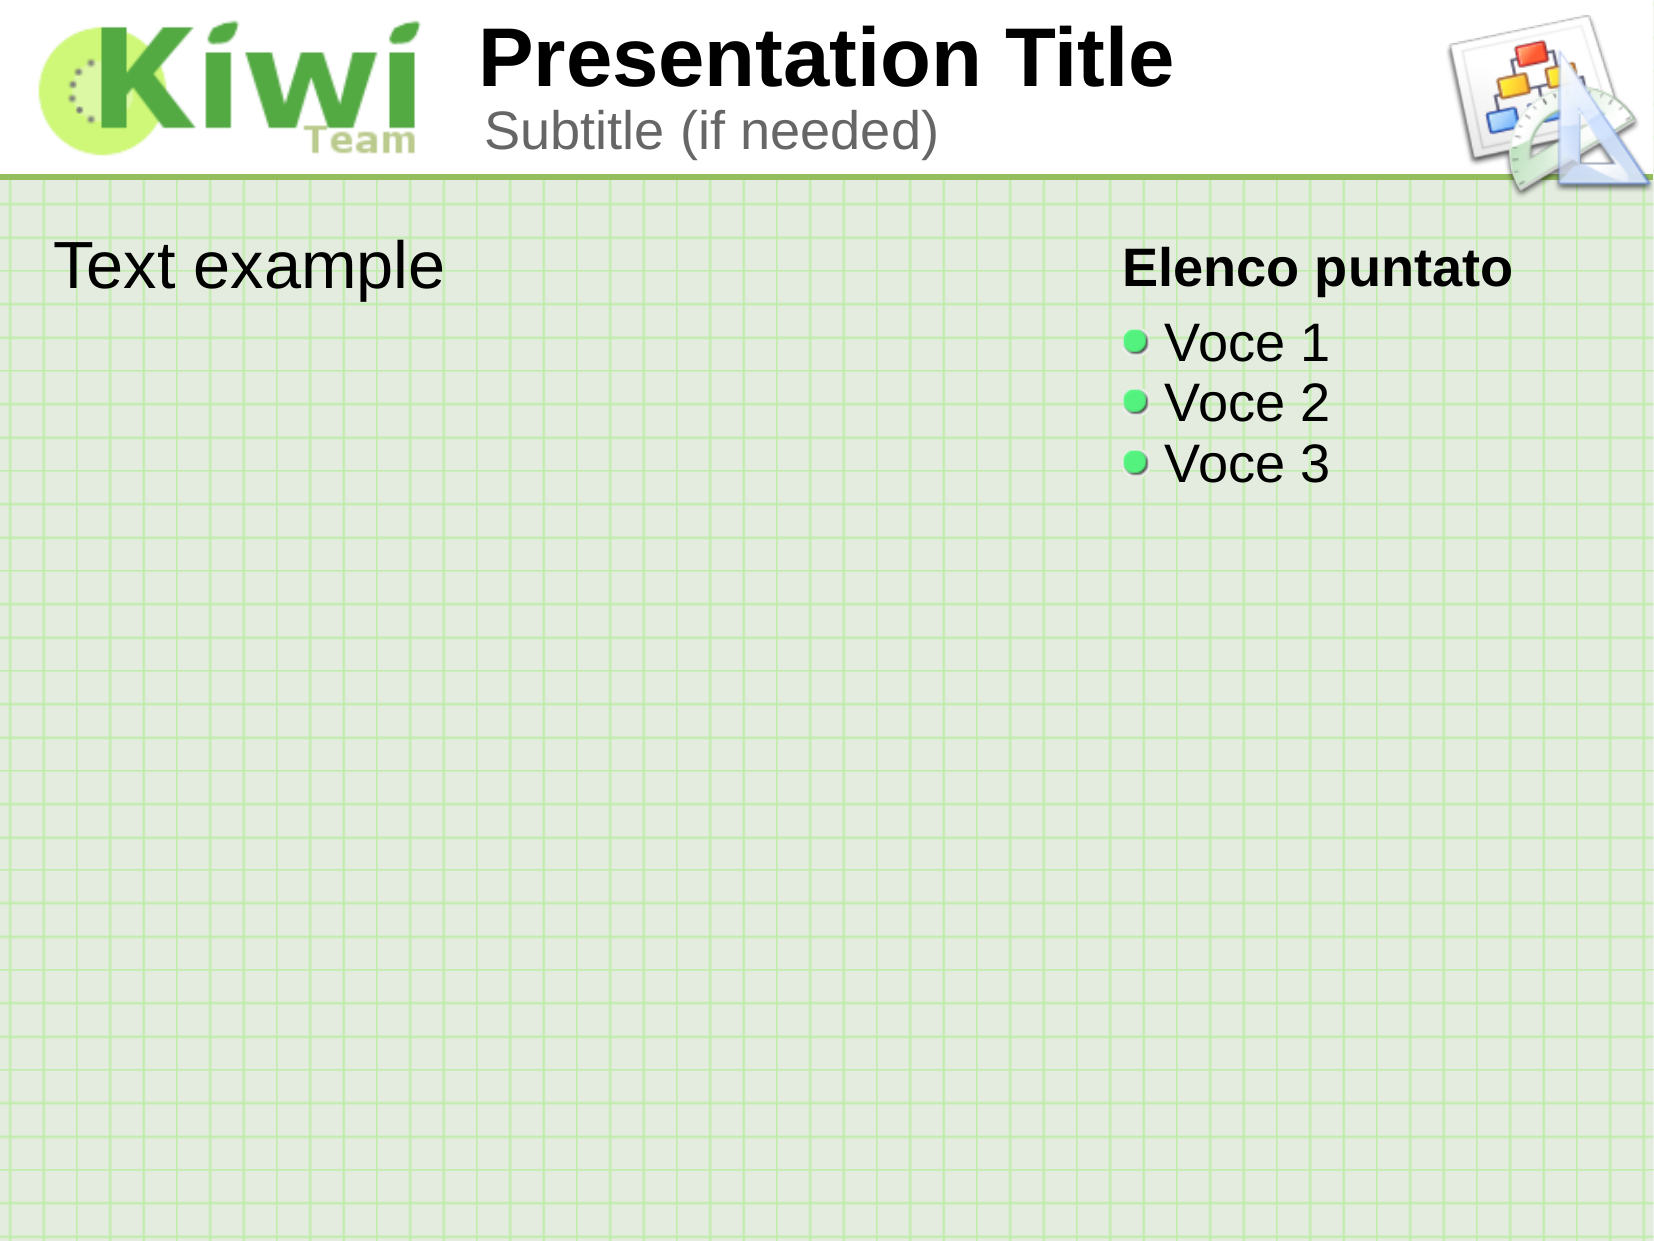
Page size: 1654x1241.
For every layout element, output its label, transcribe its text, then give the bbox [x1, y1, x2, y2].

title Subtitle (if needed) [484, 88, 1312, 173]
title Presentation Title [478, 8, 1211, 107]
picture [29, 7, 438, 166]
picture [0, 0, 1654, 1241]
text_box [0, 0, 1446, 174]
text_box Elenco puntato Voce 1 Voce 2 Voce 3 [1122, 237, 1595, 494]
subtitle Text example [53, 206, 680, 325]
